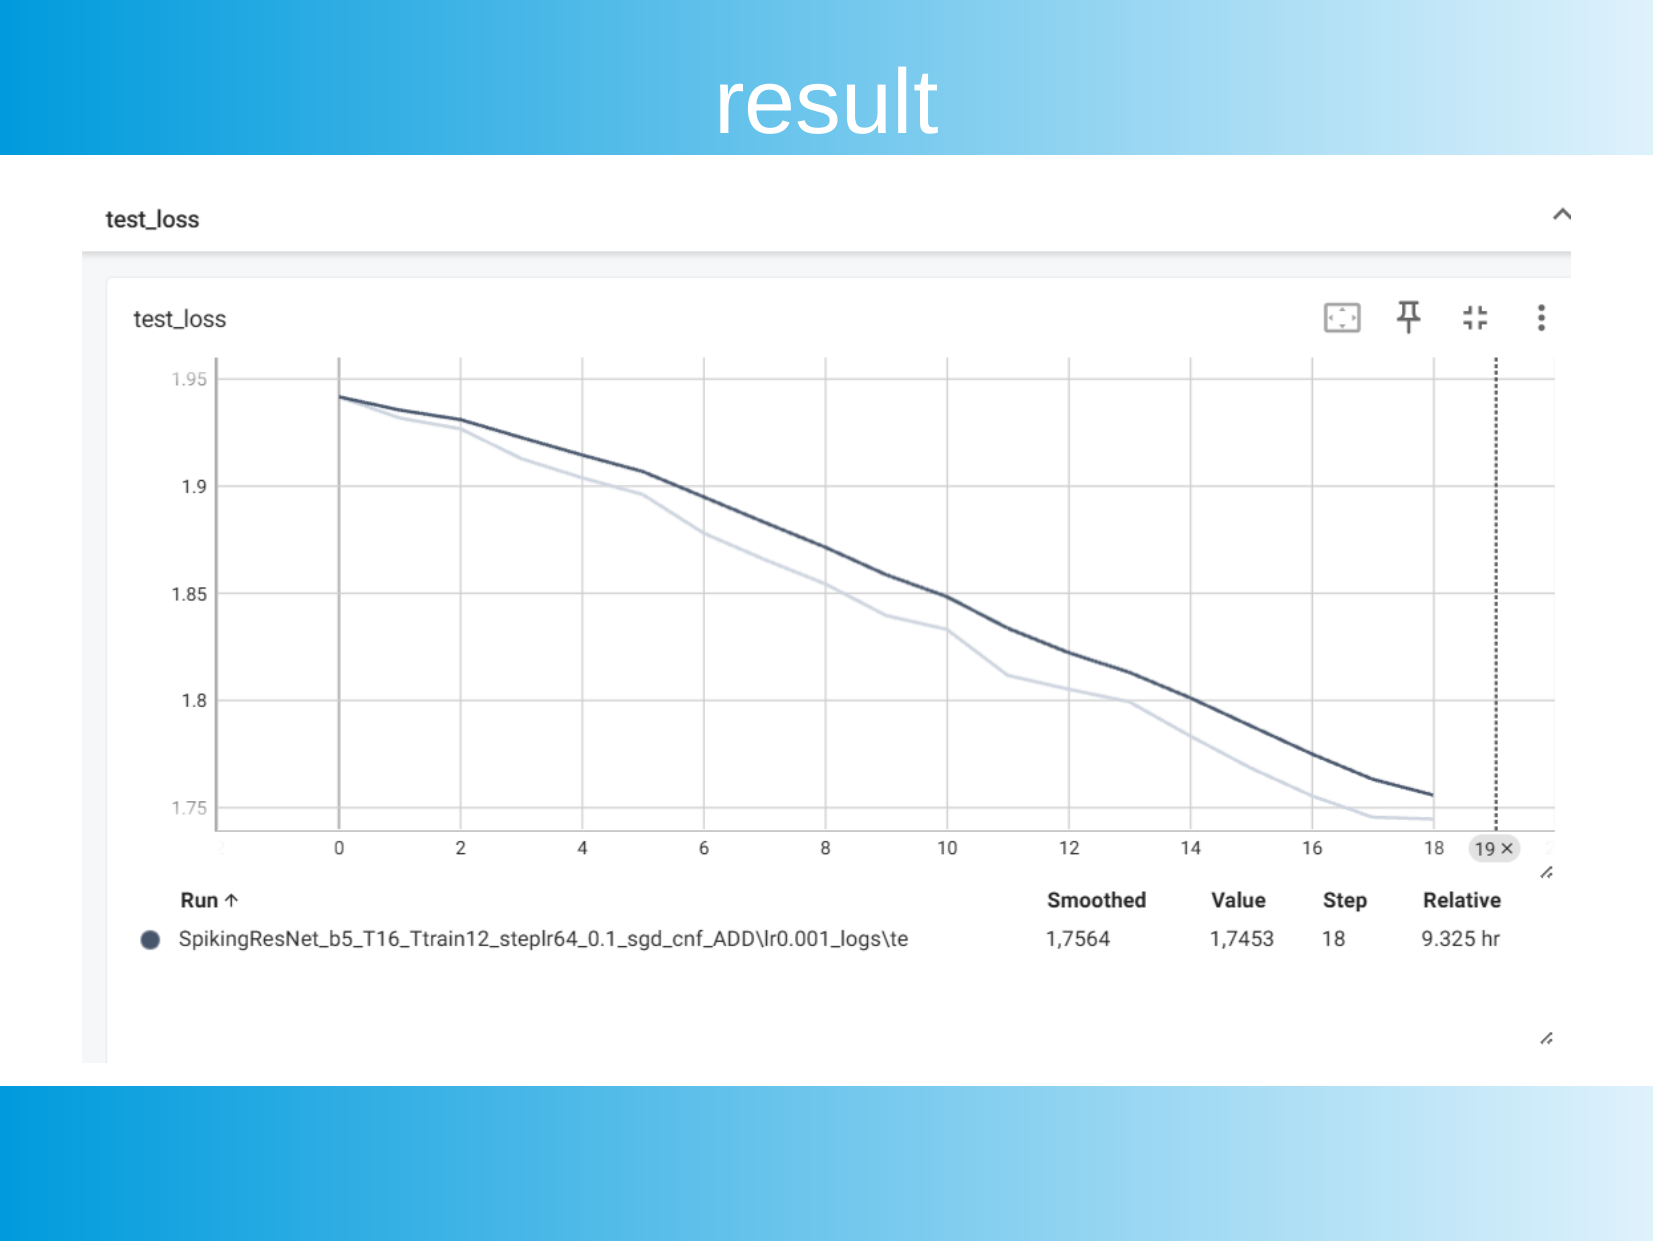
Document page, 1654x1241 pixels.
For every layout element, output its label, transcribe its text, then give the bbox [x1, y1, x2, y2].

picture [82, 197, 1571, 1063]
title result [82, 49, 1571, 155]
